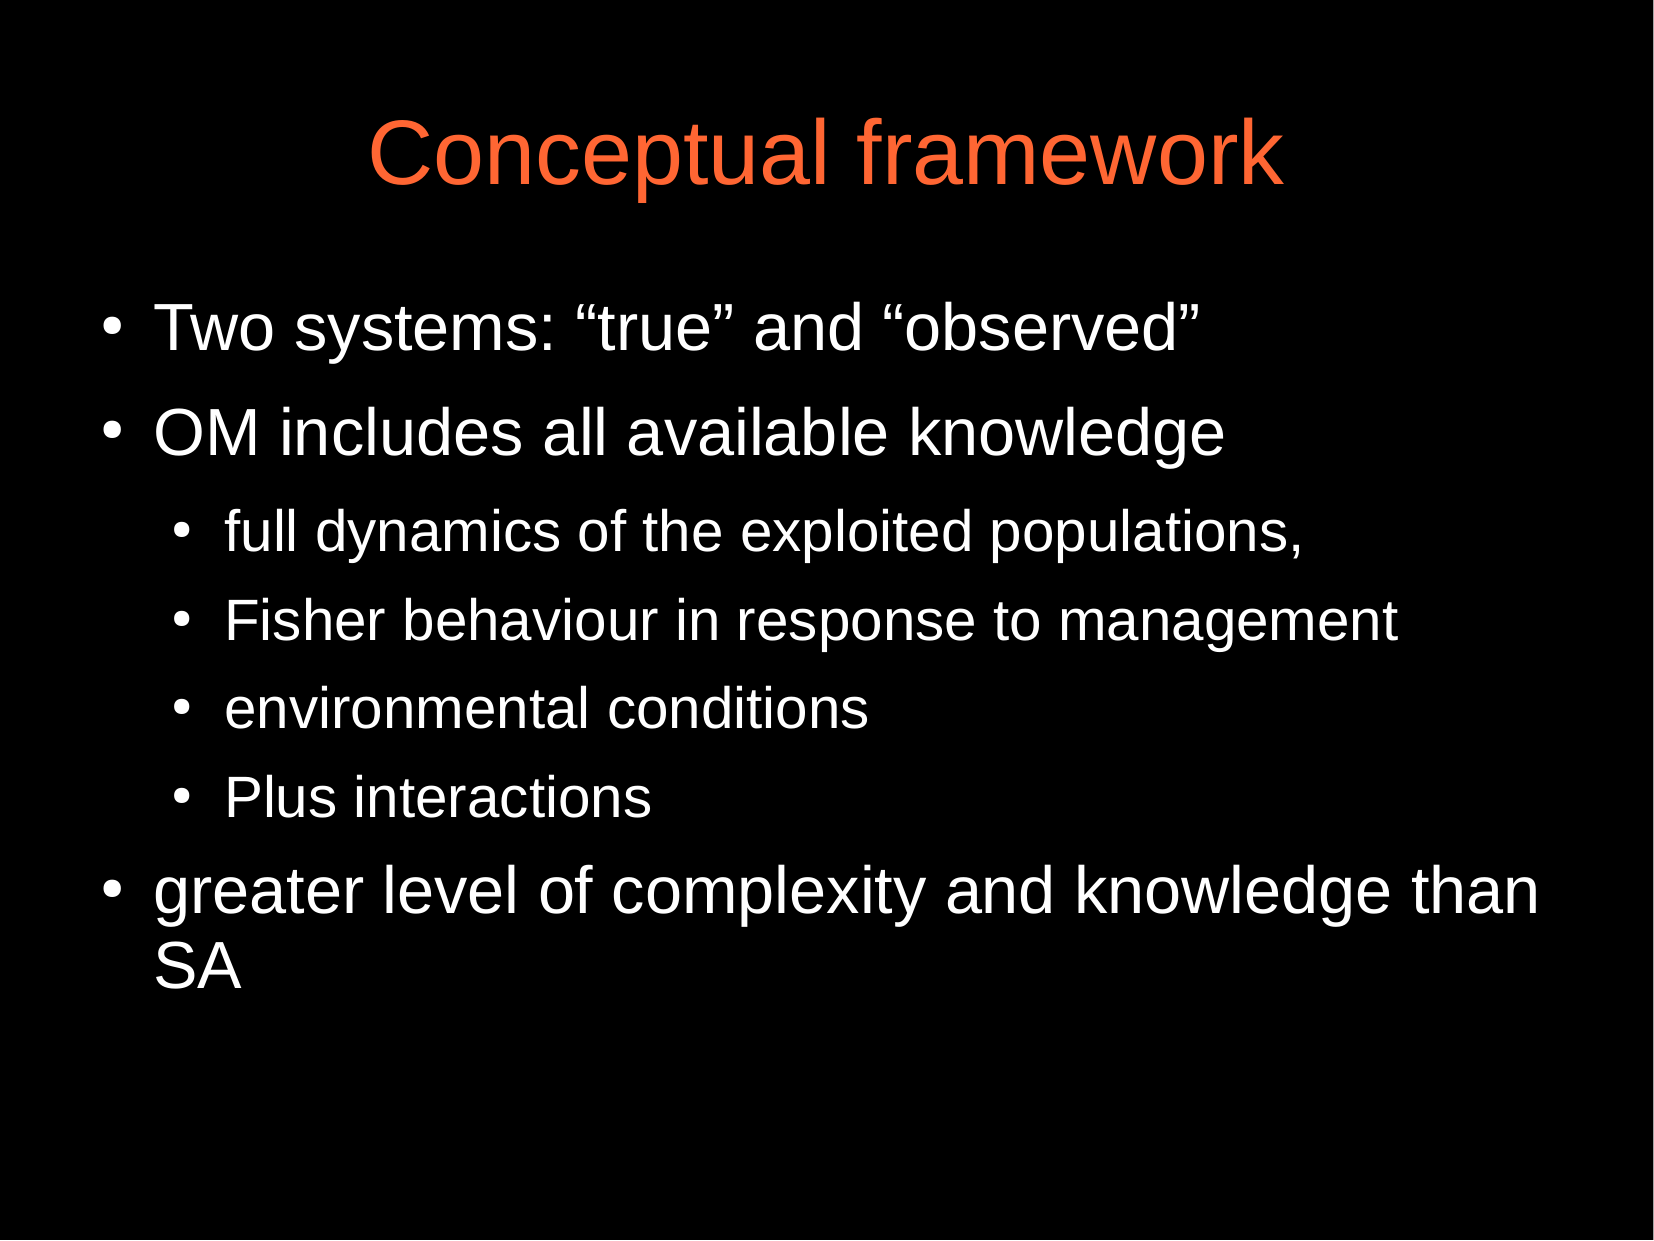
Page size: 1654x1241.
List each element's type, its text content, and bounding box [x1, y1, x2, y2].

list Two systems: “true” and “observed” OM includes all available knowledge full dynamics of the exploited populations, Fisher behaviour in response to management environmental conditions Plus interactions greater level of complexity and knowledge than SA [82, 290, 1571, 1109]
title Conceptual framework [82, 49, 1571, 257]
